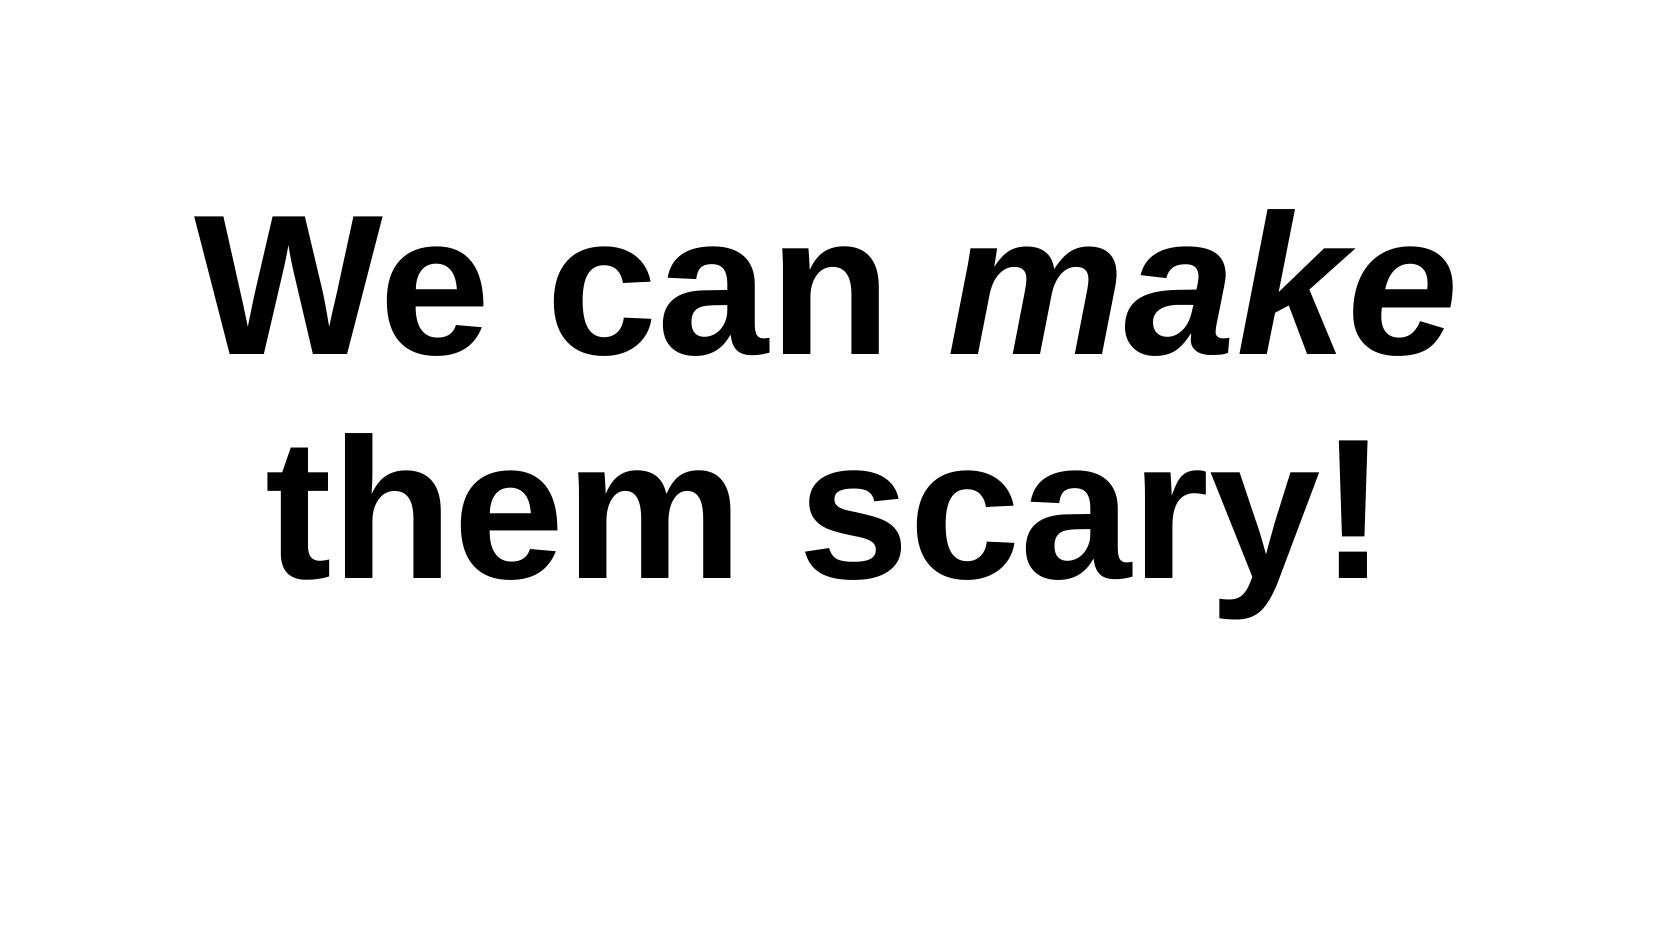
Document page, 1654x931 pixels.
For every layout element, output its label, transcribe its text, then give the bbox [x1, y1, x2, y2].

subtitle We can make them scary! [82, 37, 1571, 757]
